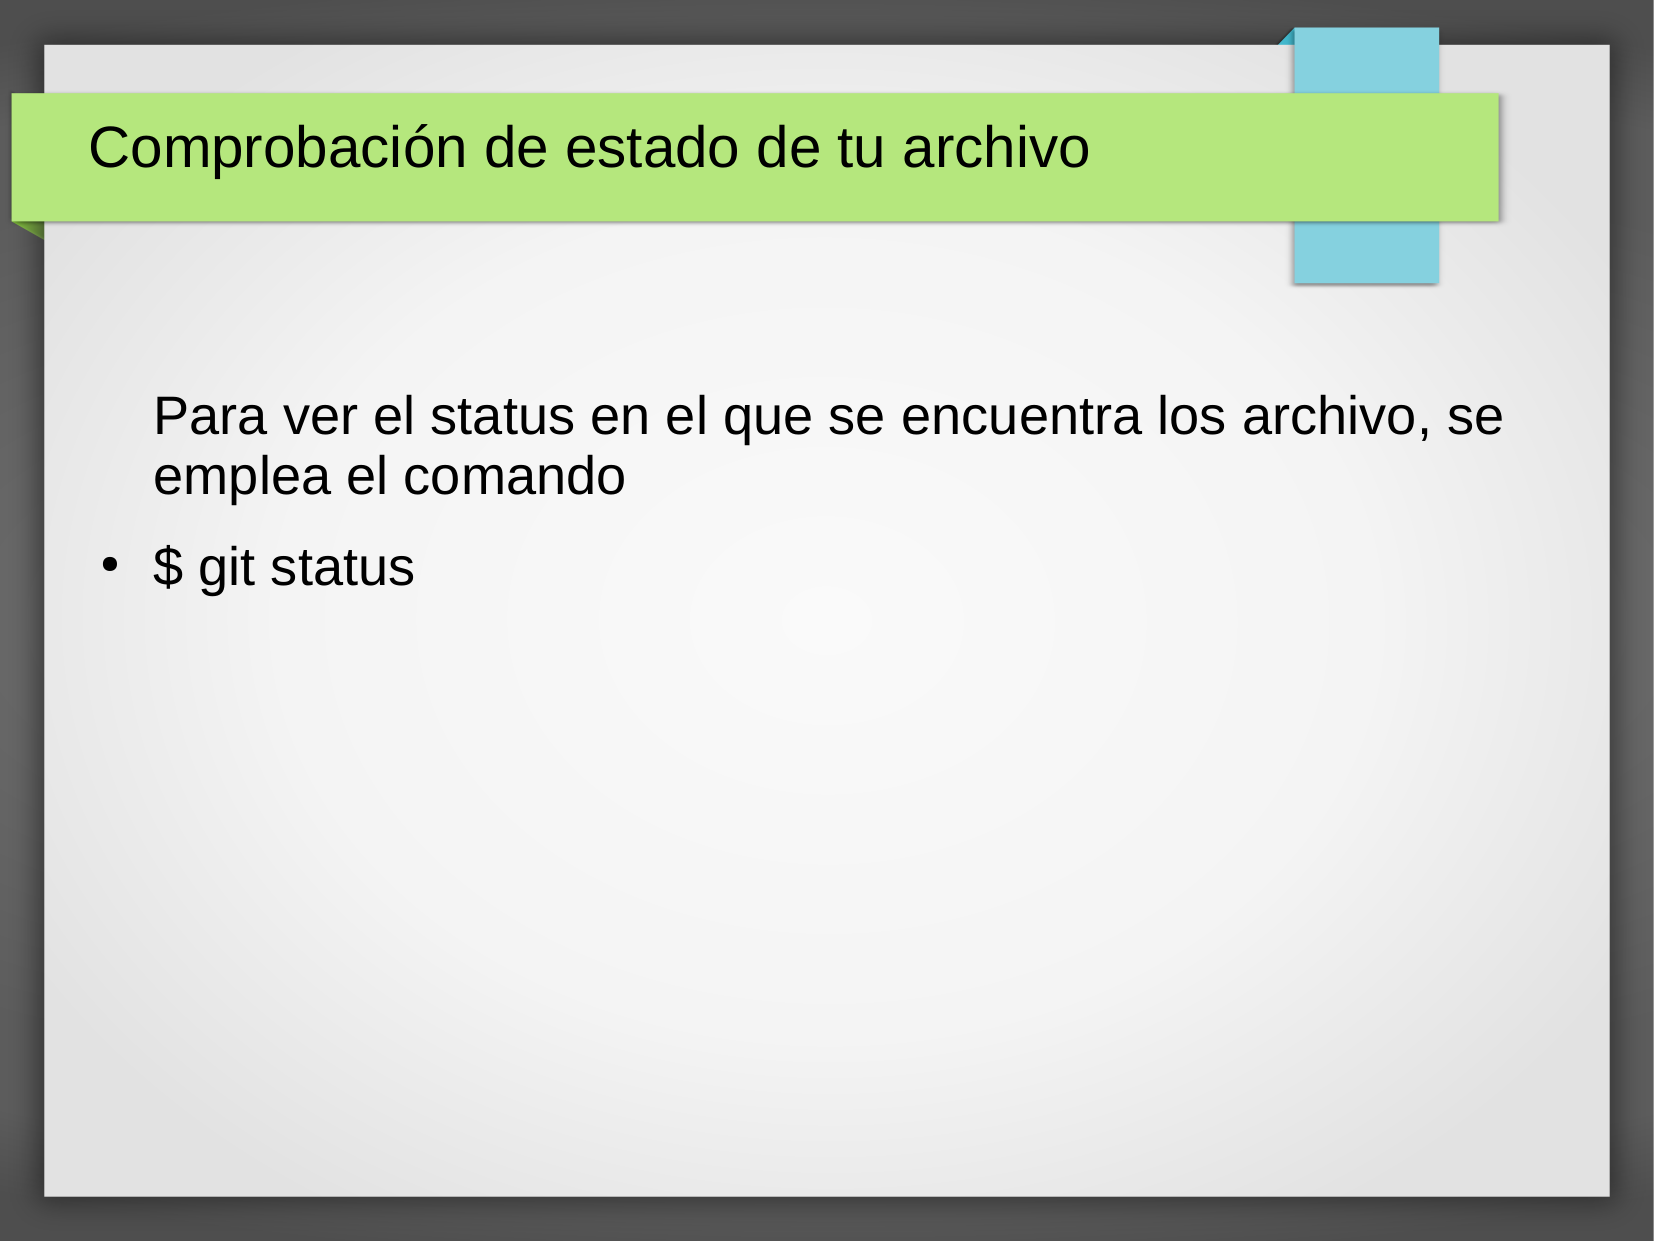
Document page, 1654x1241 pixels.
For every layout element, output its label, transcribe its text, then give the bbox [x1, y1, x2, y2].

list Para ver el status en el que se encuentra los archivo, se emplea el comando $ git status [82, 295, 1571, 1015]
title Comprobación de estado de tu archivo [88, 88, 1270, 207]
picture [0, 0, 1654, 1241]
